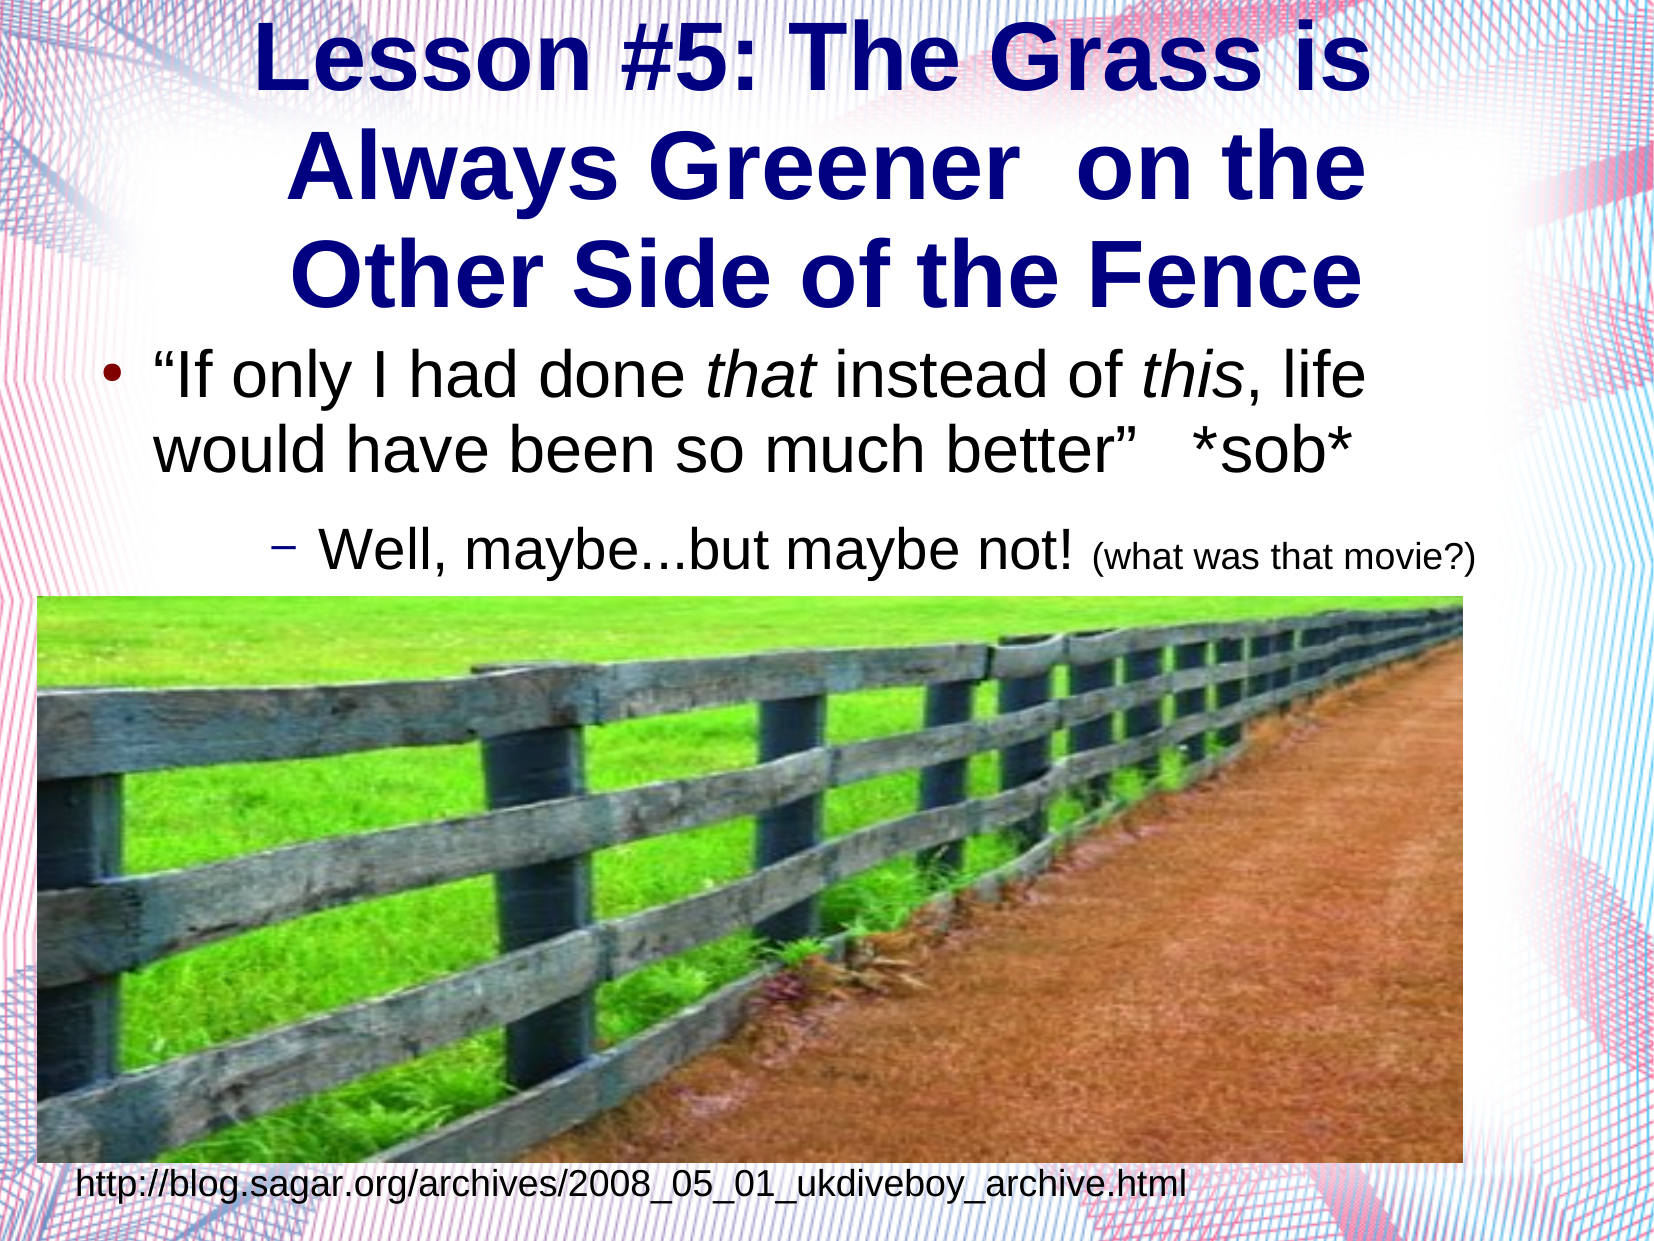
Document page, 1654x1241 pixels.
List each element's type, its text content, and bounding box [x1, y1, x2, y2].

picture [0, 0, 1654, 1241]
text_box http://blog.sagar.org/archives/2008_05_01_ukdiveboy_archive.html [75, 1162, 1426, 1205]
list “If only I had done that instead of this, life would have been so much better” *sob* Well, maybe...but maybe not! (what was that movie?) [82, 337, 1538, 1156]
title Lesson #5: The Grass is Always Greener on the Other Side of the Fence [82, 2, 1571, 328]
